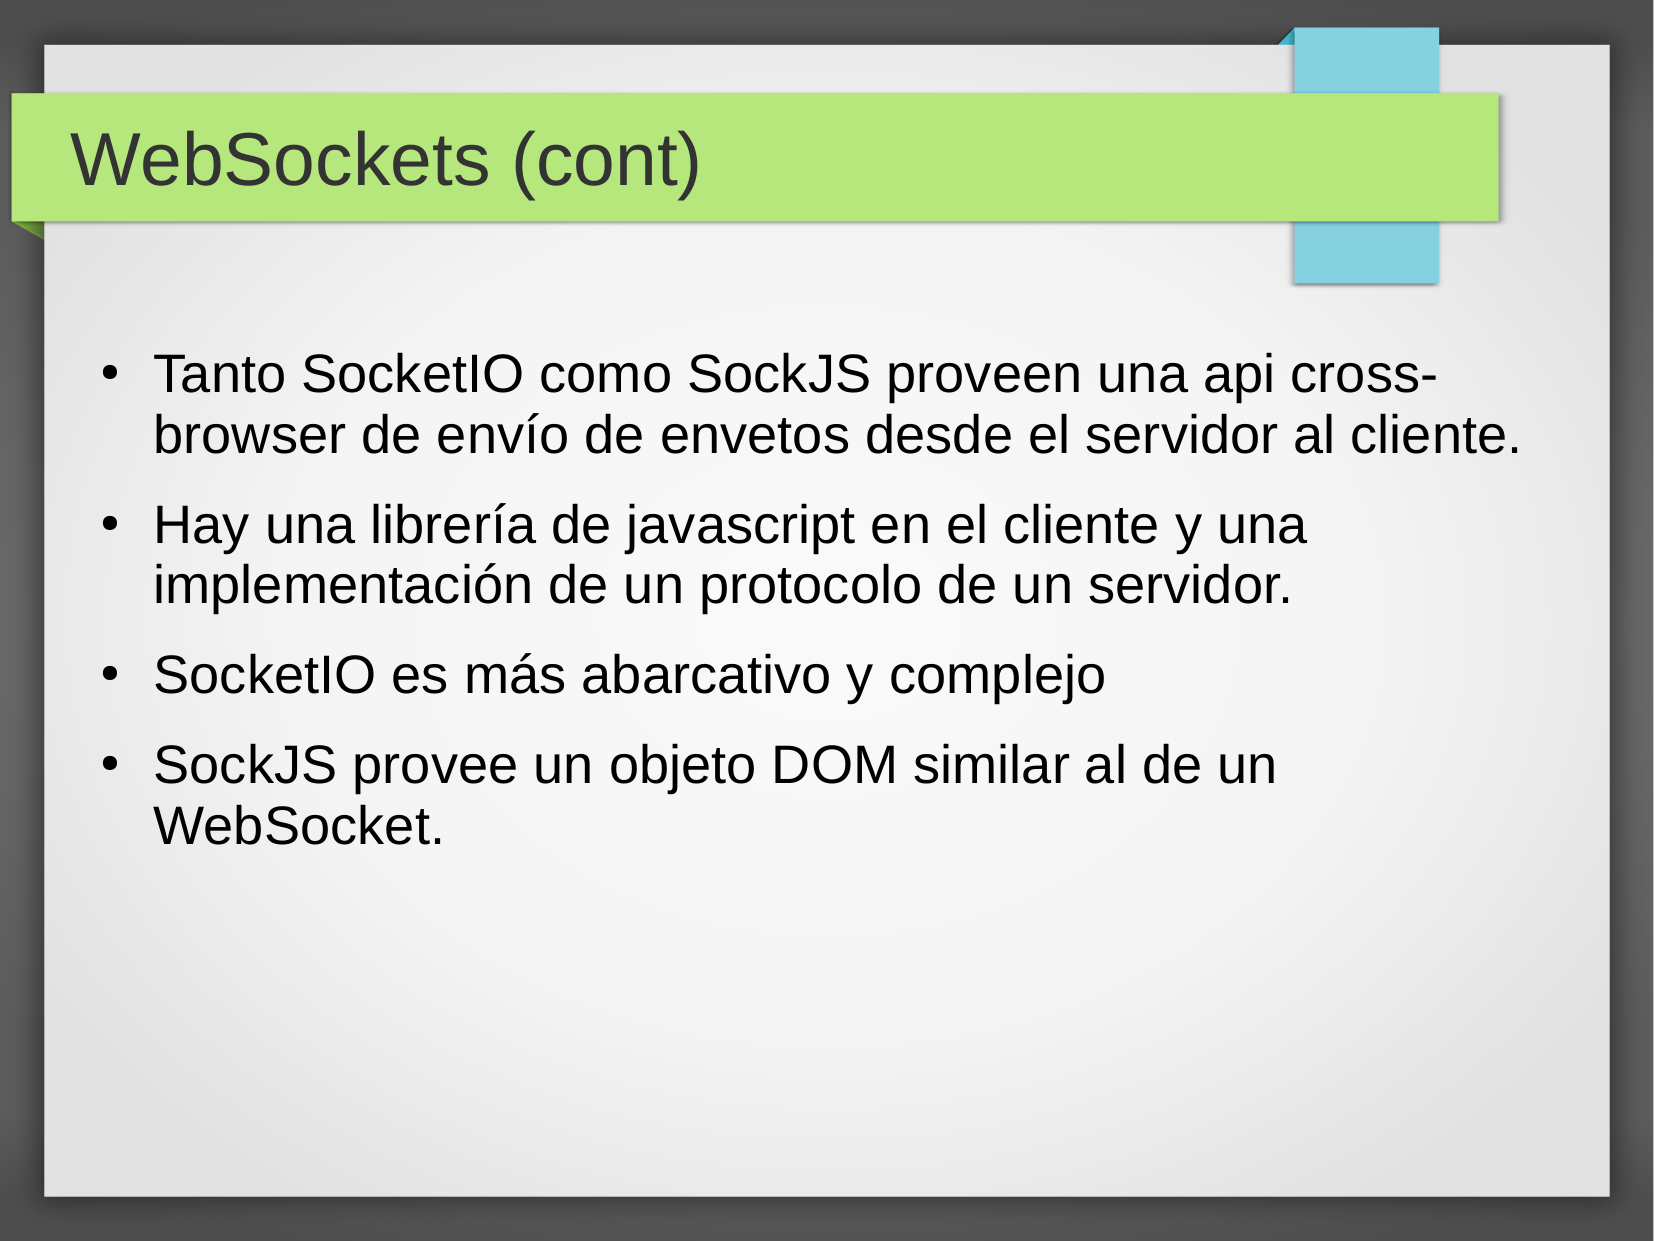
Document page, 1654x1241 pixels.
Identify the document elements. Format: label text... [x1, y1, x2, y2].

title WebSockets (cont) [70, 106, 1229, 213]
picture [0, 0, 1654, 1241]
list Tanto SocketIO como SockJS proveen una api cross-browser de envío de envetos desde el servidor al cliente. Hay una librería de javascript en el cliente y una implementación de un protocolo de un servidor. SocketIO es más abarcativo y complejo SockJS provee un objeto DOM similar al de un WebSocket. [82, 343, 1538, 1063]
